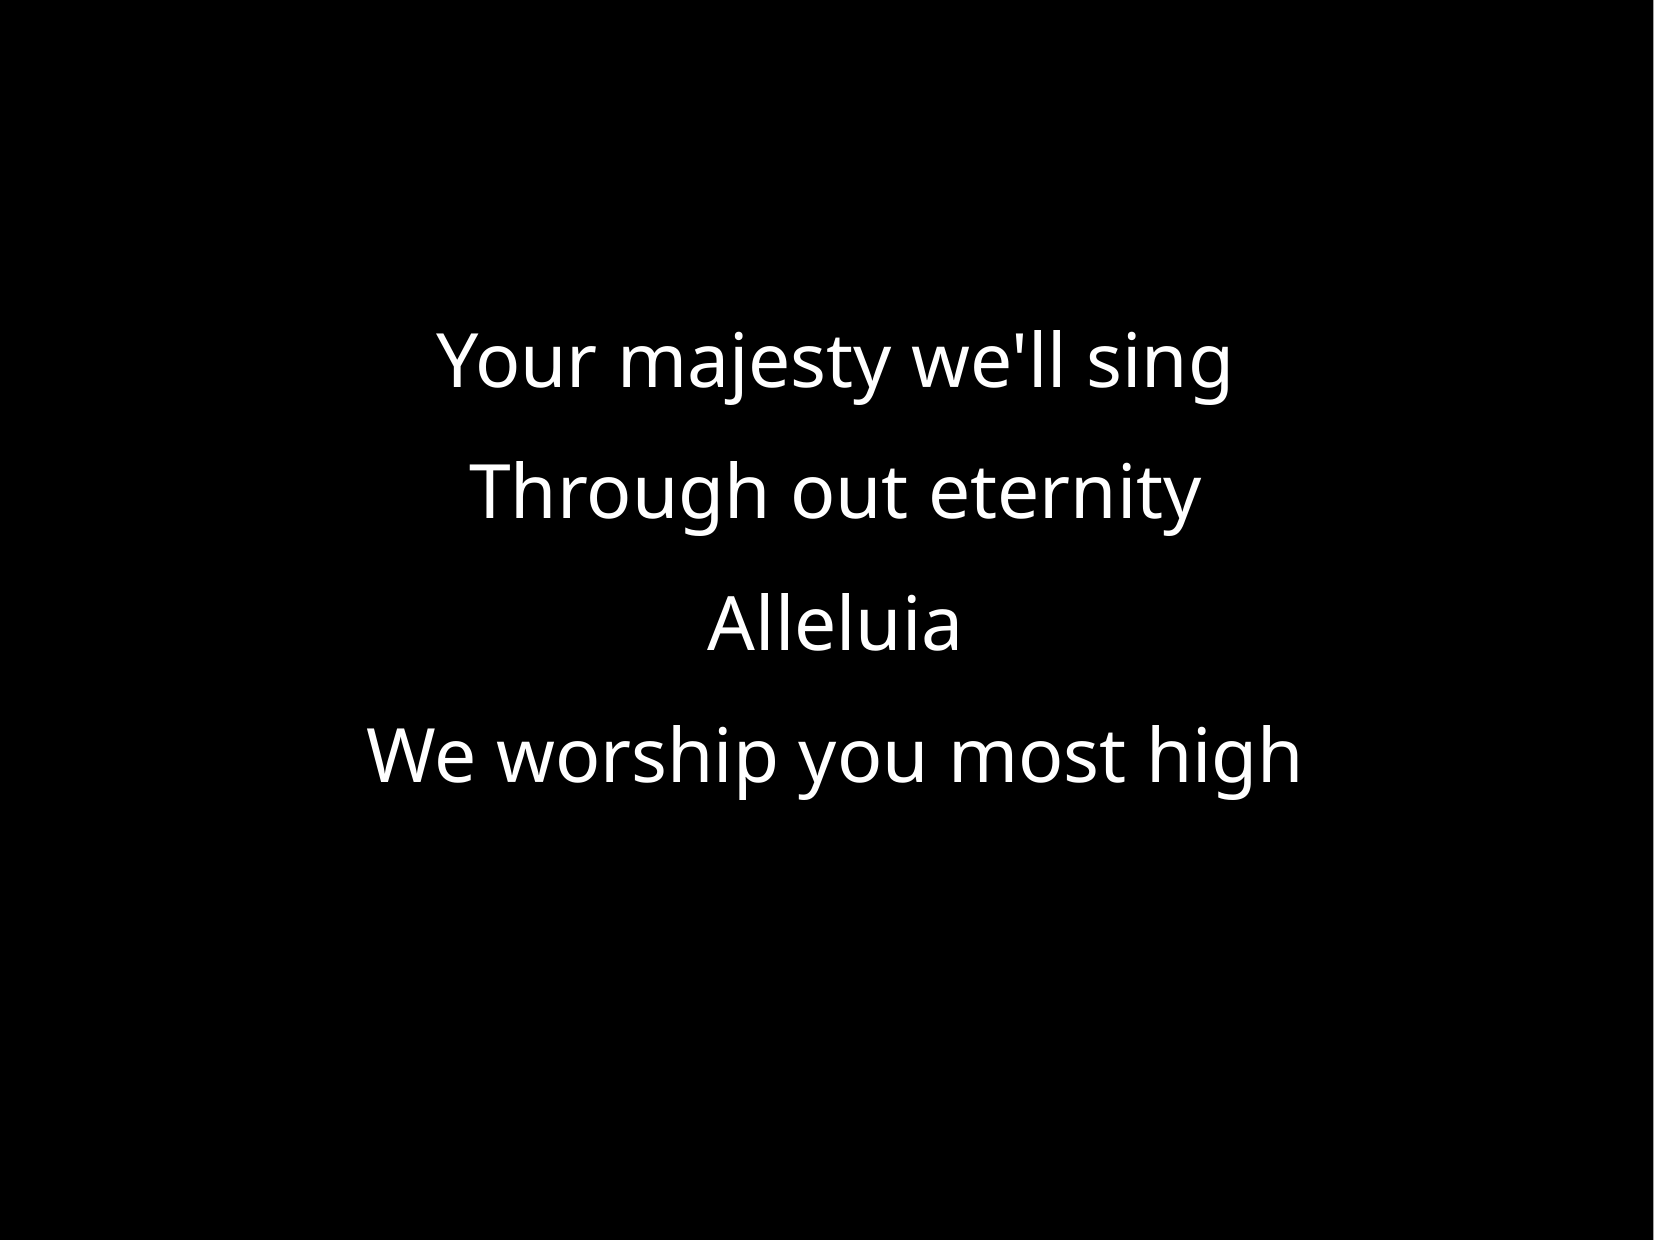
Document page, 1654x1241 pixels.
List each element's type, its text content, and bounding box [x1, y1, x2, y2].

list Your majesty we'll sing Through out eternity Alleluia We worship you most high [0, 307, 1654, 1229]
